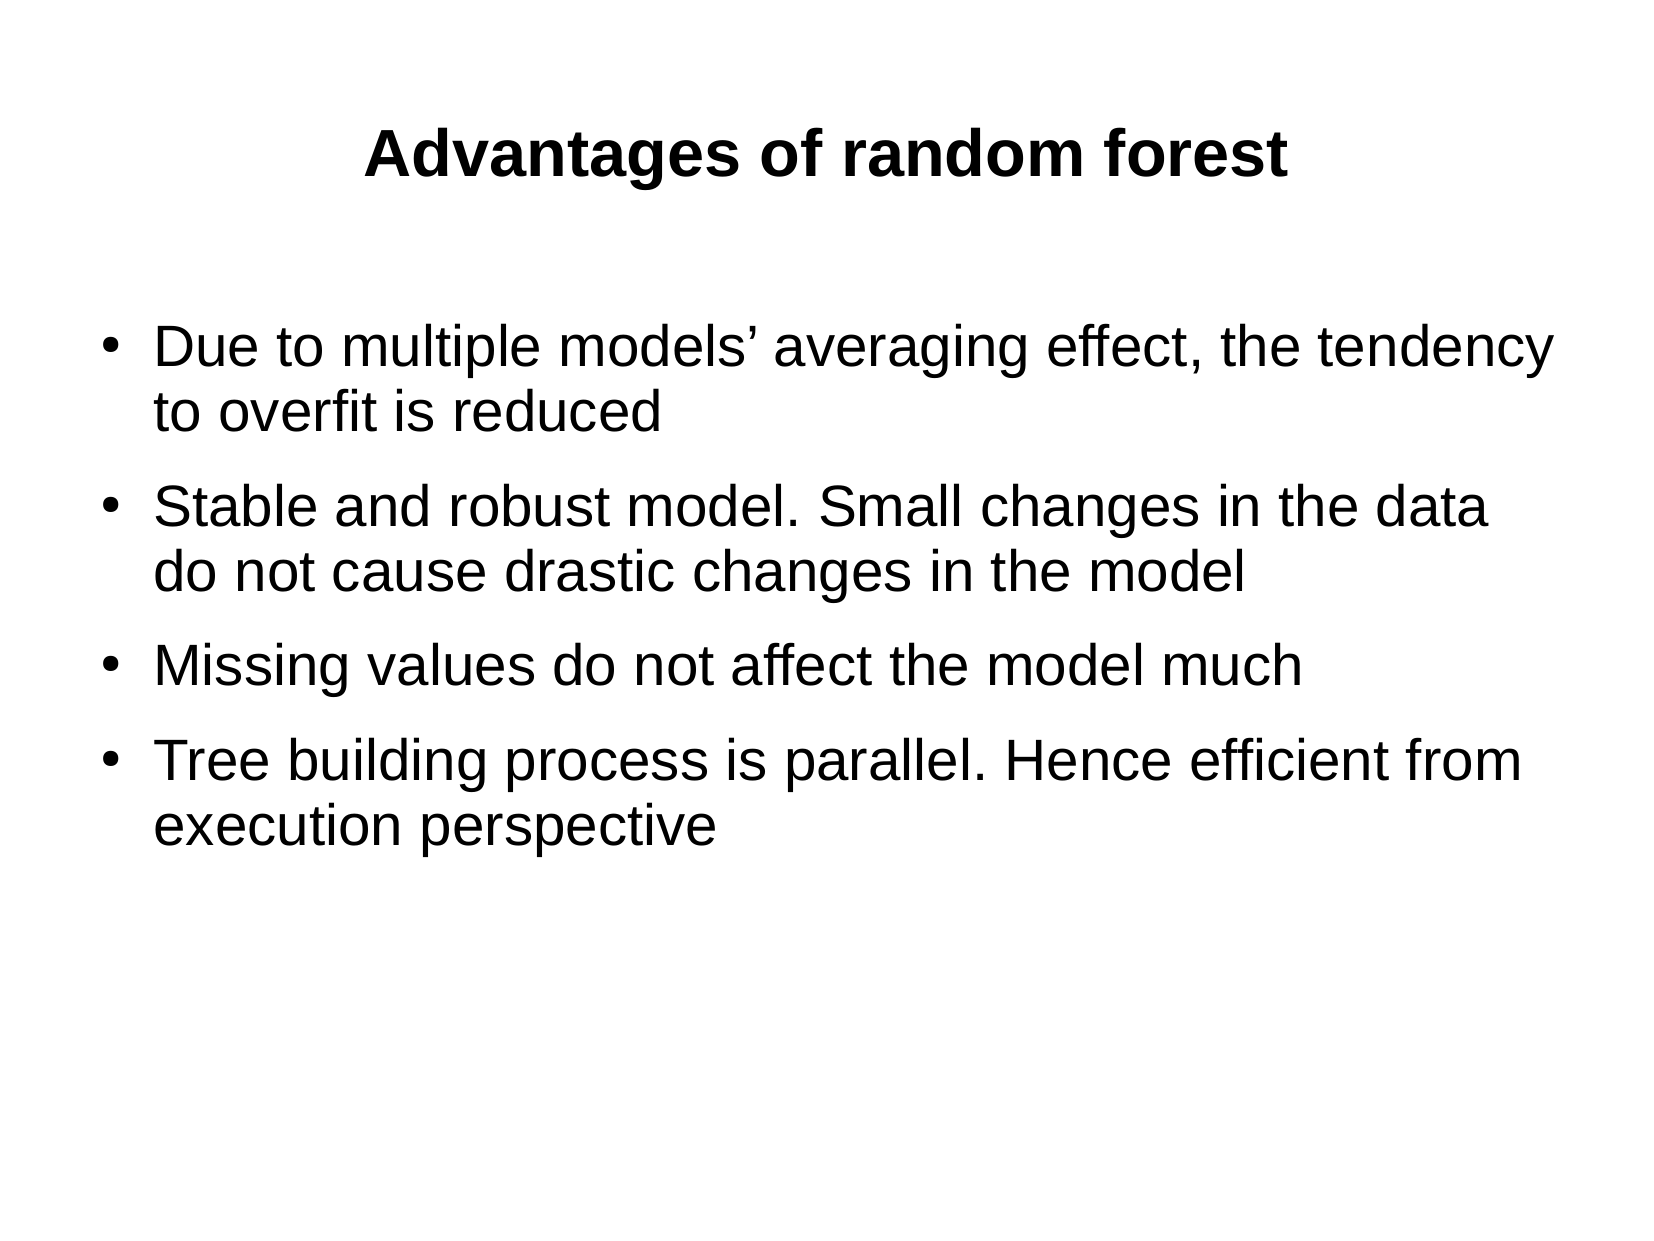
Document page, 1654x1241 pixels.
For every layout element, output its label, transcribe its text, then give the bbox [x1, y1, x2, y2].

list Due to multiple models’ averaging effect, the tendency to overfit is reduced Stable and robust model. Small changes in the data do not cause drastic changes in the model Missing values do not affect the model much Tree building process is parallel. Hence efficient from execution perspective [82, 313, 1571, 1034]
title Advantages of random forest [82, 49, 1571, 257]
